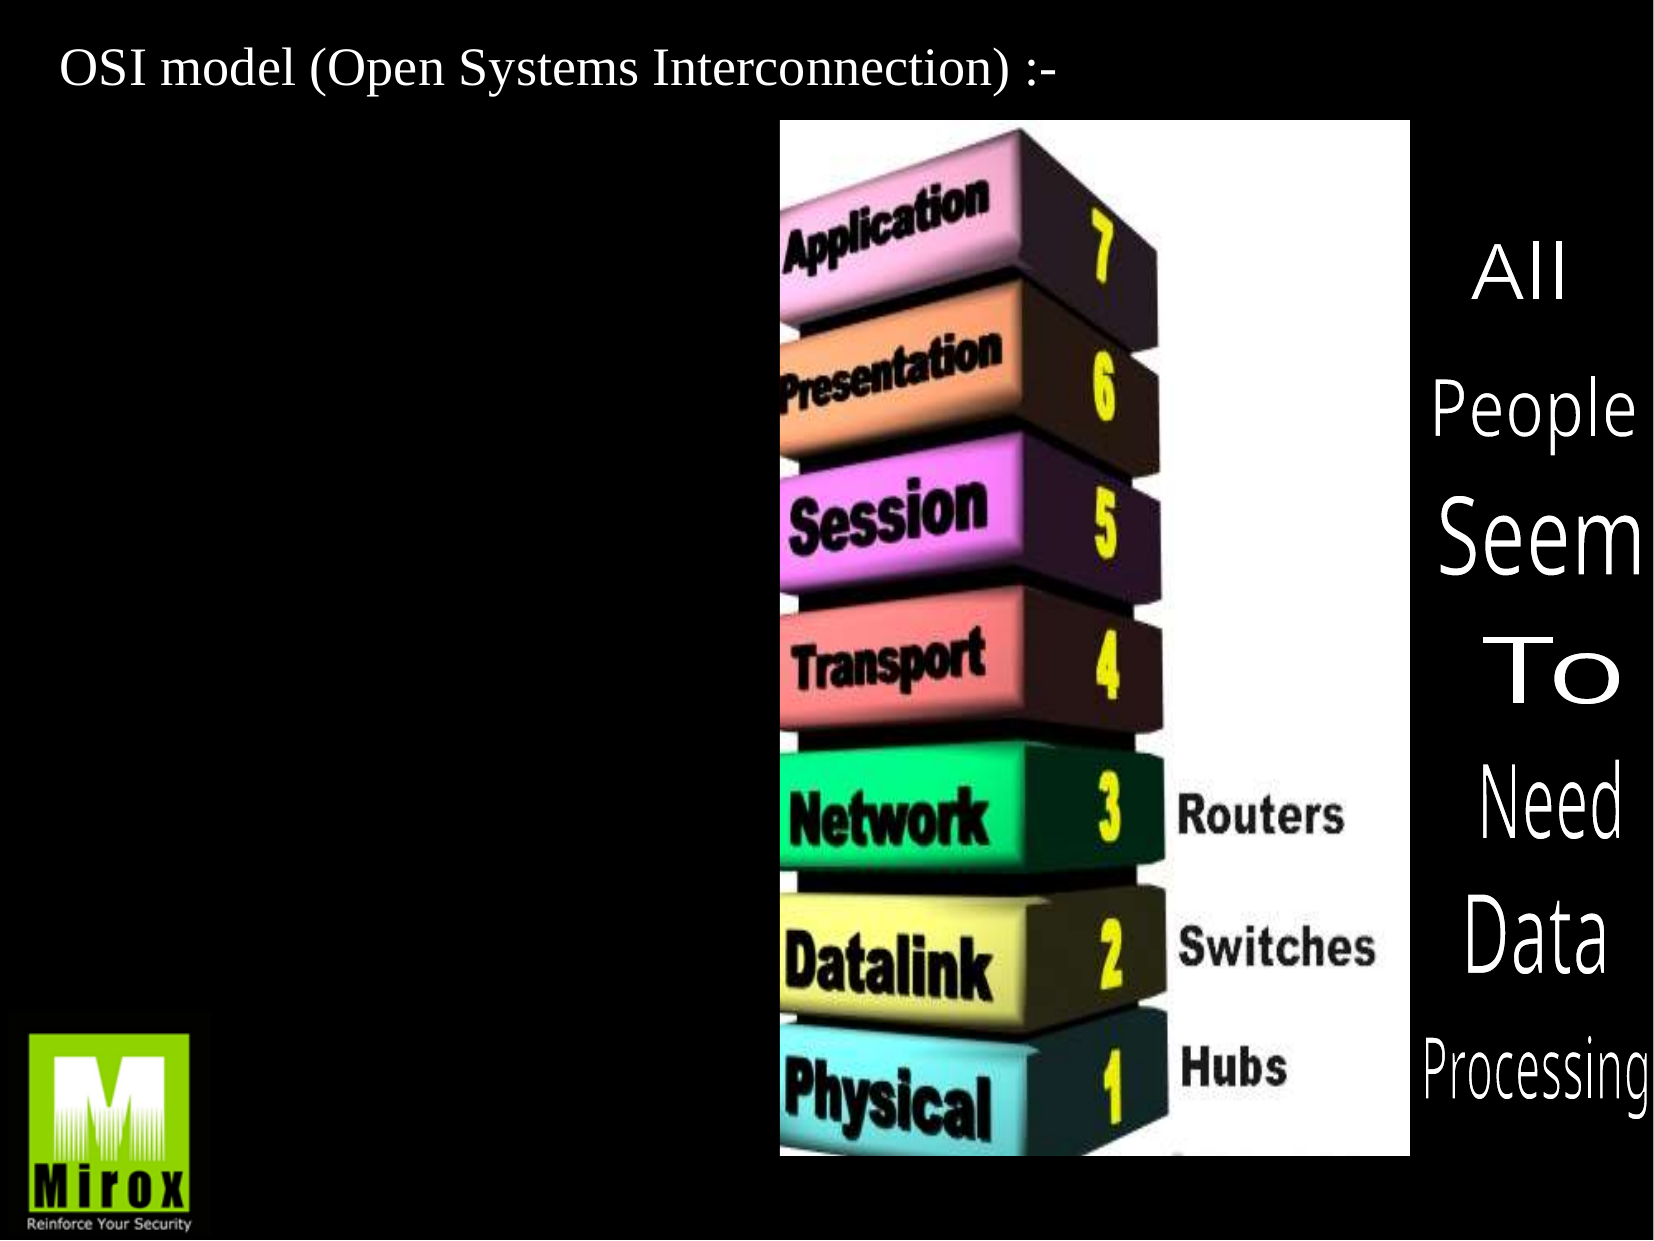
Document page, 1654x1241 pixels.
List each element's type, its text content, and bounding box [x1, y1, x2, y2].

picture [779, 120, 1411, 1156]
text_box People [1549, 392, 1581, 457]
text_box People [1508, 392, 1541, 438]
text_box Processing [1468, 1051, 1491, 1100]
text_box People [1471, 392, 1502, 438]
text_box Seem [1577, 514, 1640, 576]
text_box Processing [1625, 1051, 1648, 1120]
text_box To [1553, 652, 1620, 706]
picture [8, 1012, 211, 1235]
text_box Processing [1564, 1051, 1582, 1100]
text_box People [1434, 378, 1465, 437]
text_box To [1482, 636, 1555, 705]
text_box Processing [1495, 1051, 1514, 1100]
text_box Seem [1530, 514, 1567, 577]
text_box All [1469, 243, 1526, 301]
text_box Data [1467, 893, 1507, 974]
text_box Processing [1517, 1051, 1539, 1100]
text_box All [1532, 240, 1541, 301]
text_box People [1590, 375, 1596, 437]
text_box Processing [1425, 1036, 1446, 1100]
text_box Data [1549, 899, 1571, 975]
text_box Need [1482, 763, 1516, 839]
text_box All [1554, 240, 1563, 301]
text_box Data [1575, 912, 1605, 975]
text_box Processing [1542, 1051, 1561, 1100]
text_box Need [1558, 781, 1586, 840]
text_box Processing [1599, 1051, 1620, 1100]
text_box OSI model (Open Systems Interconnection) :- [45, 30, 1546, 106]
text_box Seem [1484, 514, 1522, 577]
text_box Need [1524, 781, 1553, 840]
text_box Processing [1451, 1051, 1467, 1100]
text_box Data [1513, 912, 1543, 975]
text_box Seem [1439, 495, 1477, 577]
text_box Processing [1587, 1052, 1592, 1100]
text_box Need [1591, 758, 1620, 840]
text_box People [1605, 392, 1635, 438]
